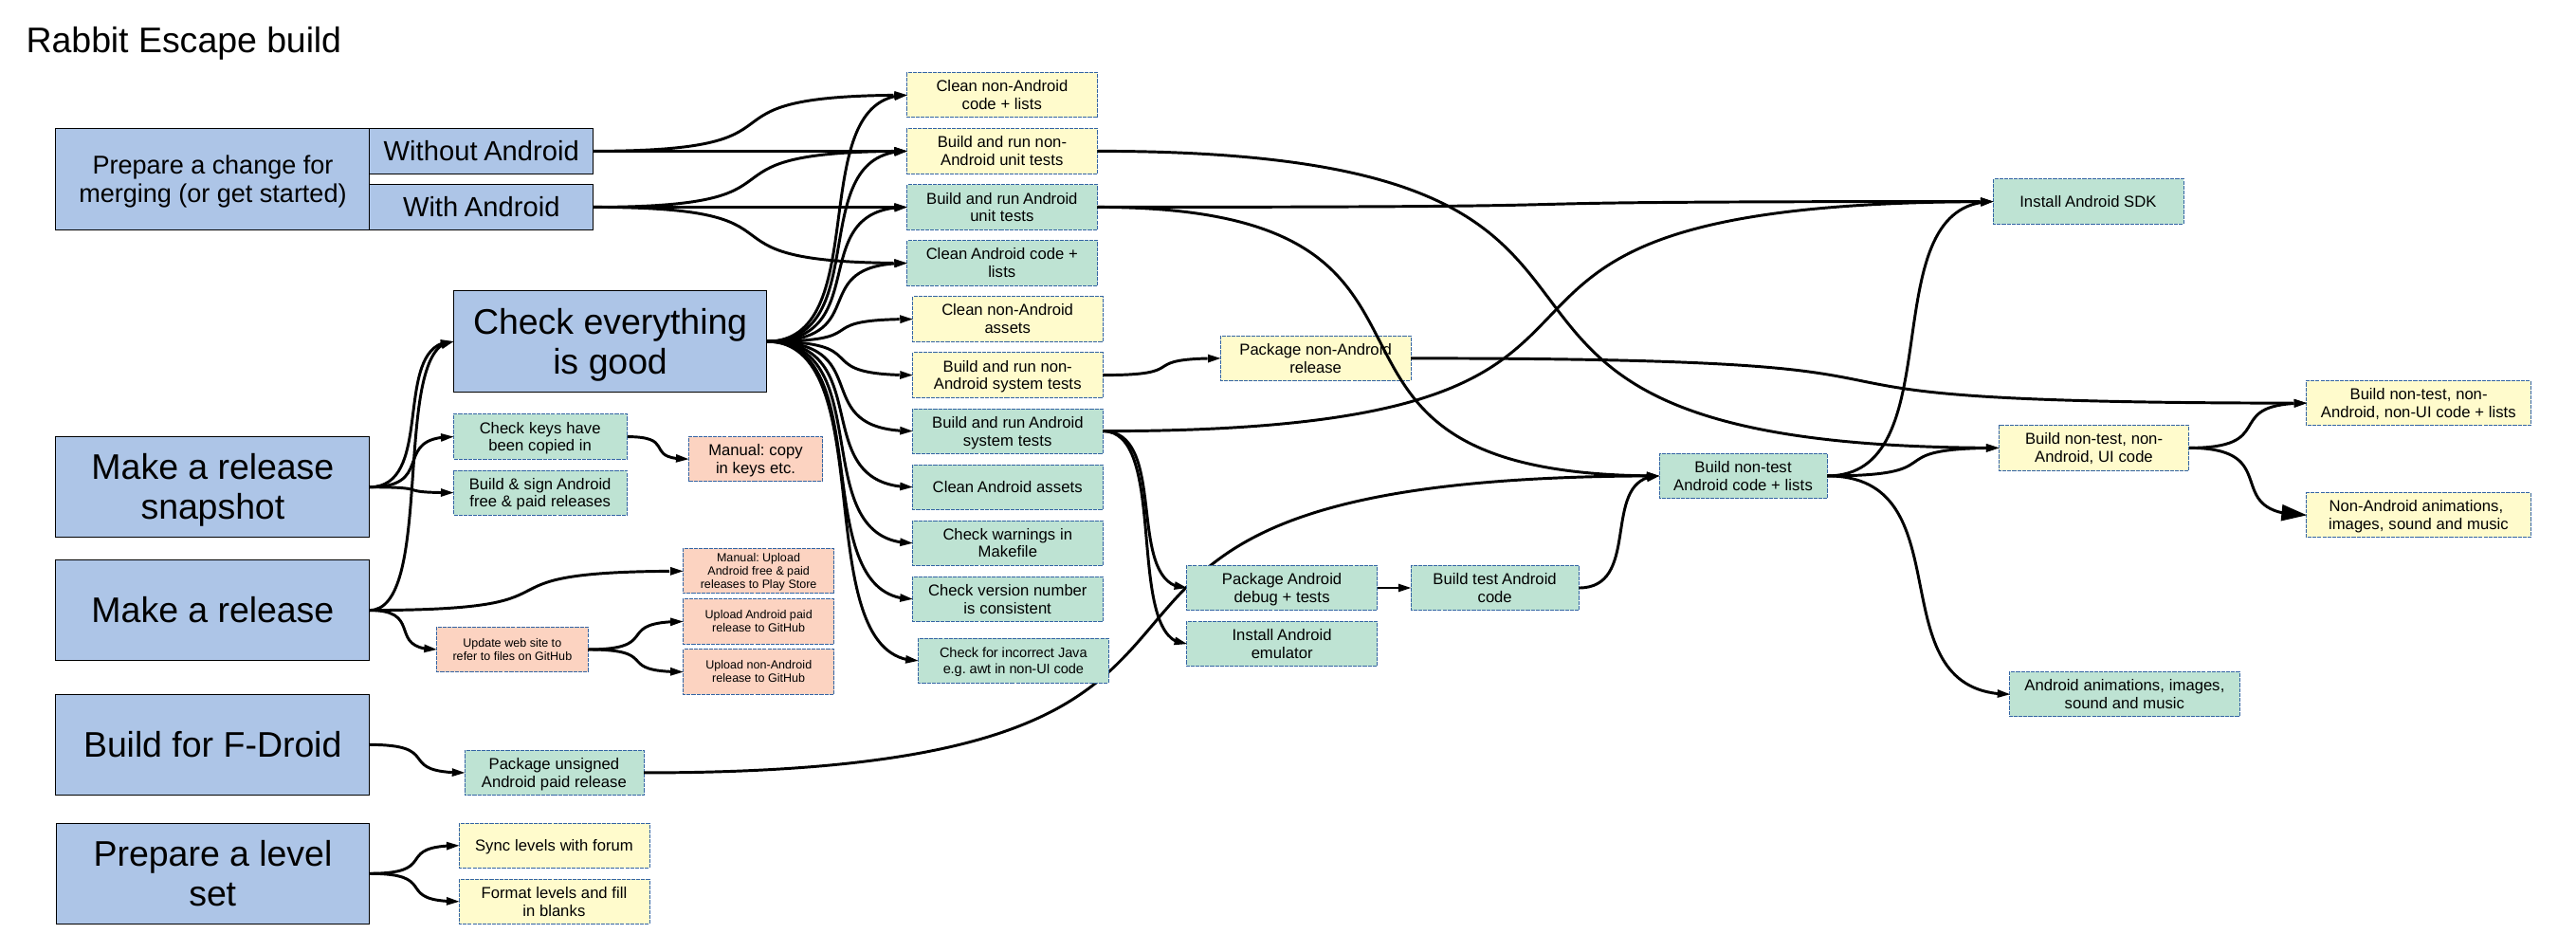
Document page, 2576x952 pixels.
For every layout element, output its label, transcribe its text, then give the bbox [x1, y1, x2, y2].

text_box Install Android emulator [1186, 621, 1378, 667]
text_box Make a release [55, 559, 370, 661]
text_box Non-Android animations, images, sound and music [2306, 492, 2531, 538]
text_box Upload Android paid release to GitHub [683, 598, 834, 645]
text_box Prepare a change for merging (or get started) [55, 128, 370, 230]
text_box Build non-test Android code + lists [1659, 453, 1828, 499]
text_box Clean Android assets [912, 465, 1104, 510]
text_box Check keys have been copied in [453, 413, 628, 460]
text_box Build and run non-Android unit tests [906, 128, 1098, 174]
text_box Package non-Android release [1220, 336, 1399, 381]
text_box Build non-test, non-Android, UI code [1999, 425, 2189, 471]
text_box Check everything is good [453, 290, 767, 393]
text_box Sync levels with forum [459, 823, 650, 869]
text_box Android animations, images, sound and music [2009, 671, 2240, 717]
text_box Package unsigned Android paid release [465, 750, 645, 796]
text_box Build and run Android unit tests [906, 184, 1098, 230]
text_box Format levels and fill in blanks [459, 879, 650, 925]
text_box Upload non-Android release to GitHub [683, 649, 834, 695]
text_box Build and run non-Android system tests [912, 352, 1104, 398]
text_box With Android [369, 184, 594, 230]
text_box Install Android SDK [1993, 178, 2184, 225]
text_box Build for F-Droid [55, 694, 370, 796]
text_box Clean non-Android code + lists [906, 72, 1098, 118]
text_box Clean non-Android assets [912, 296, 1104, 342]
text_box Build test Android code [1411, 565, 1580, 611]
text_box Rabbit Escape build [11, 12, 356, 71]
text_box Build non-test, non-Android, non-UI code + lists [2306, 380, 2531, 426]
text_box Make a release snapshot [55, 436, 370, 538]
text_box Manual: Upload Android free & paid releases to Play Store [683, 548, 834, 594]
text_box Manual: copy in keys etc. [688, 436, 823, 482]
text_box Update web site to refer to files on GitHub [436, 627, 589, 672]
text_box Package Android debug + tests [1186, 565, 1378, 611]
text_box Prepare a level set [56, 823, 370, 925]
text_box Check for incorrect Java e.g. awt in non-UI code [918, 638, 1109, 684]
text_box Package non-Android release [1379, 336, 1412, 381]
text_box Without Android [369, 128, 594, 174]
text_box Check version number is consistent [912, 577, 1104, 622]
text_box Clean Android code + lists [906, 240, 1098, 286]
text_box Check warnings in Makefile [912, 521, 1104, 566]
text_box Build and run Android system tests [912, 409, 1104, 454]
text_box Build & sign Android free & paid releases [453, 470, 628, 516]
